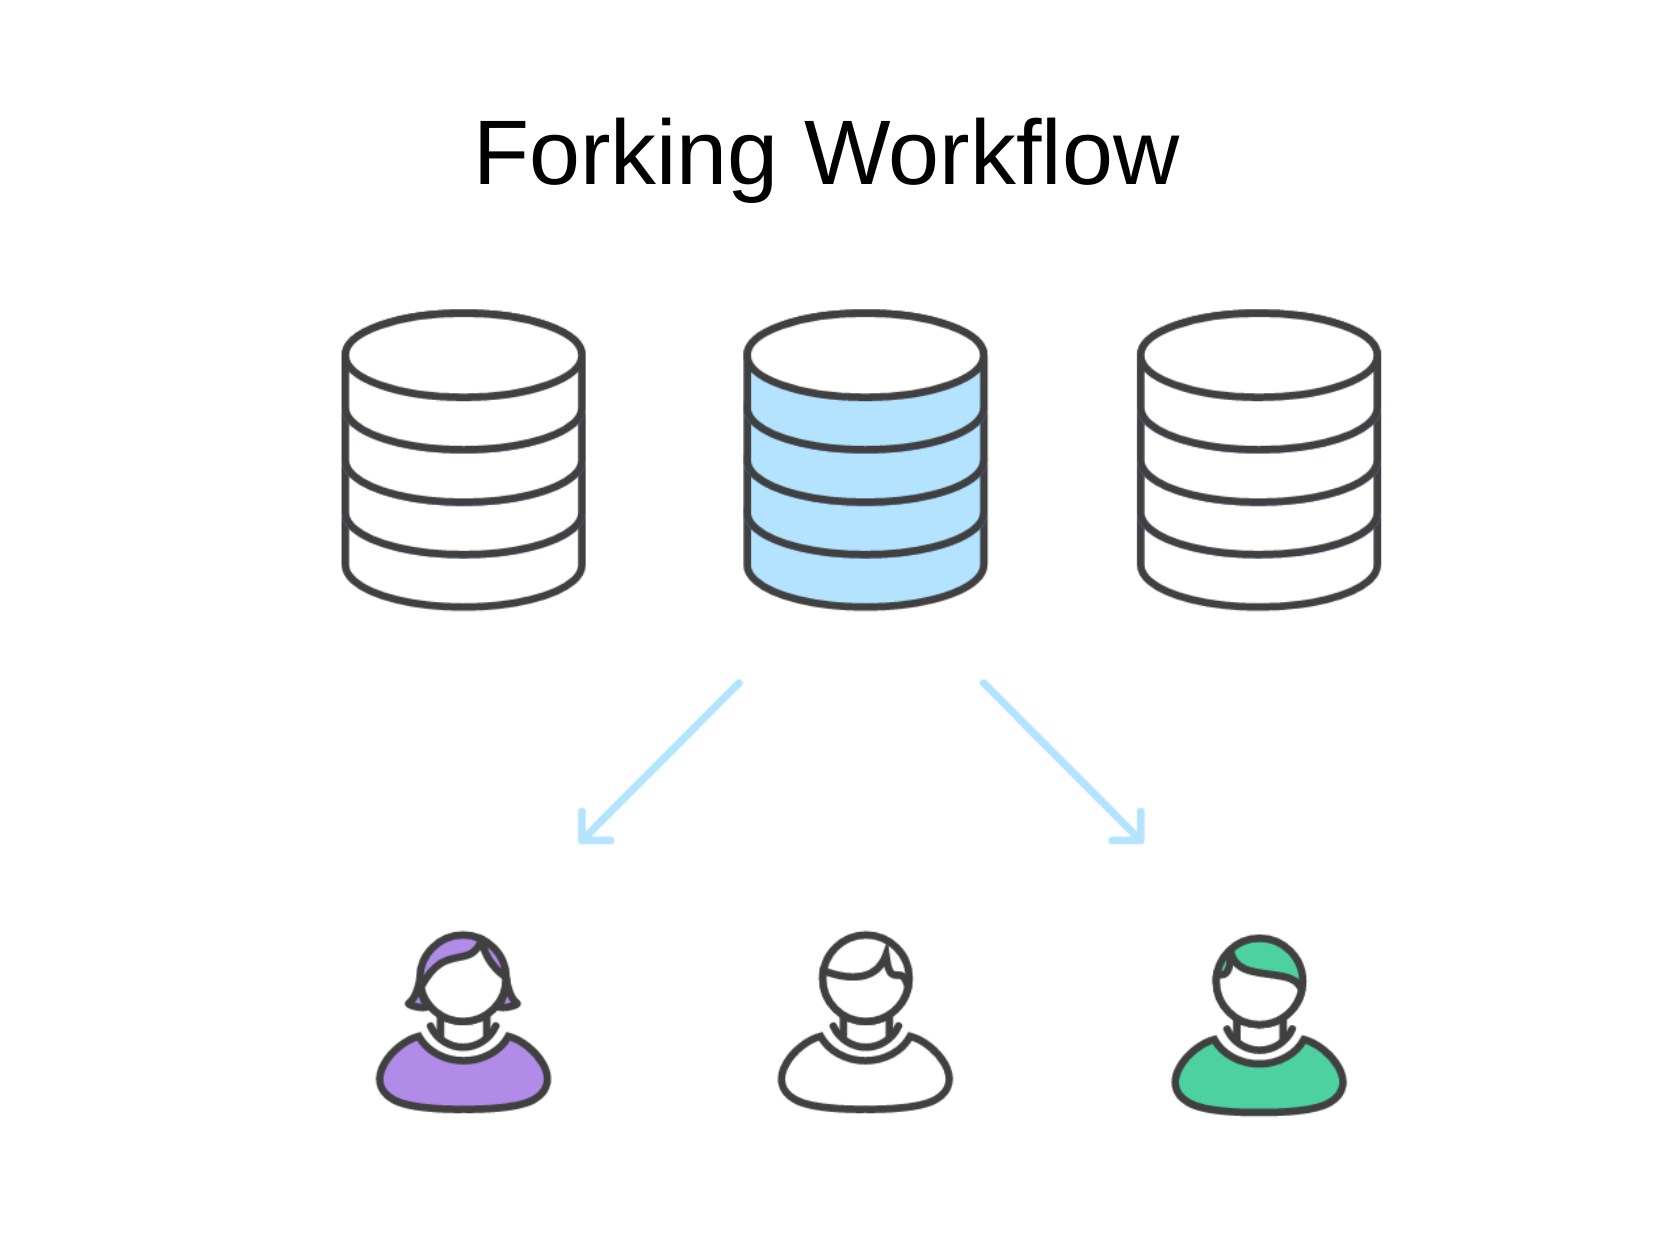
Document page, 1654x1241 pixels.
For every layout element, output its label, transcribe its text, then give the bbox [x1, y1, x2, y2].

title Forking Workflow [82, 49, 1571, 257]
picture [304, 295, 1411, 1126]
